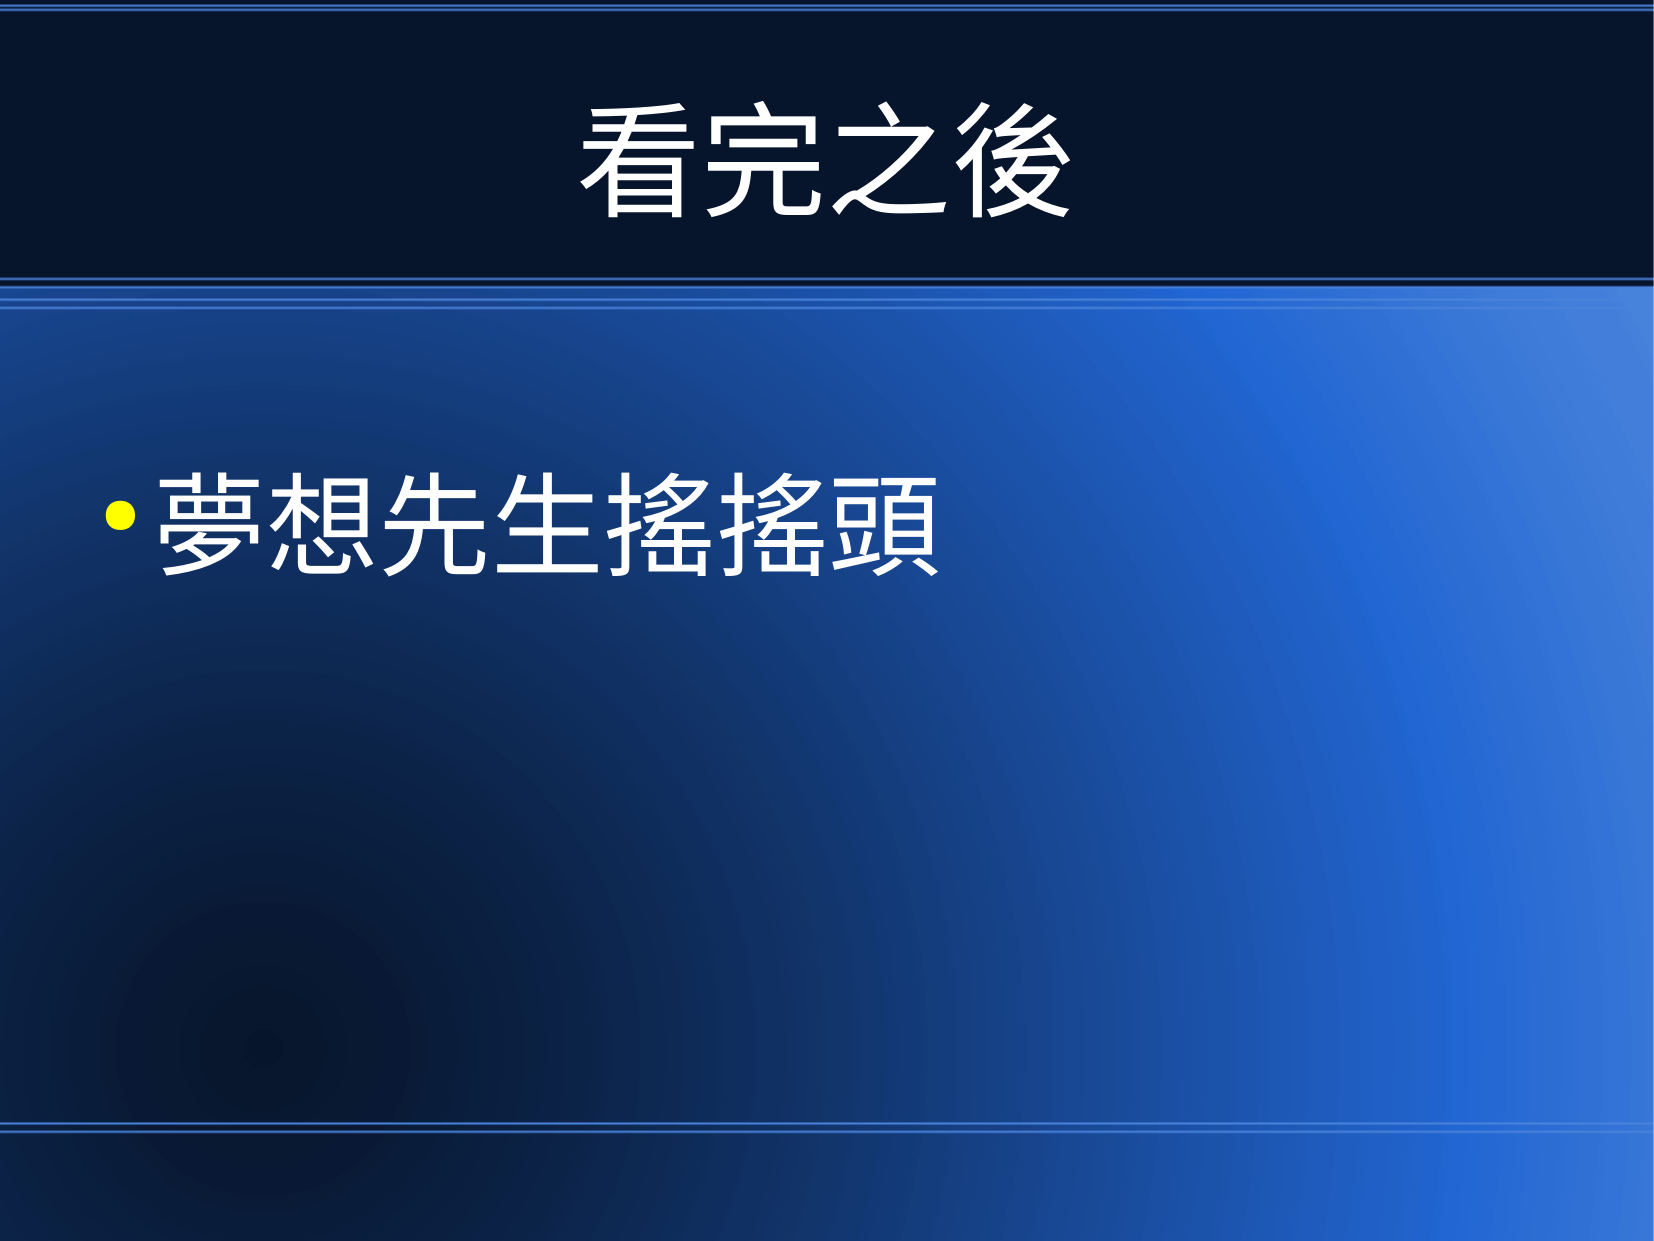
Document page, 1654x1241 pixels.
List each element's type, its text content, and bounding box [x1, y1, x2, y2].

list 夢想先生搖搖頭 [82, 355, 1571, 1241]
title 看完之後 [82, 49, 1571, 257]
picture [0, 0, 1654, 1241]
